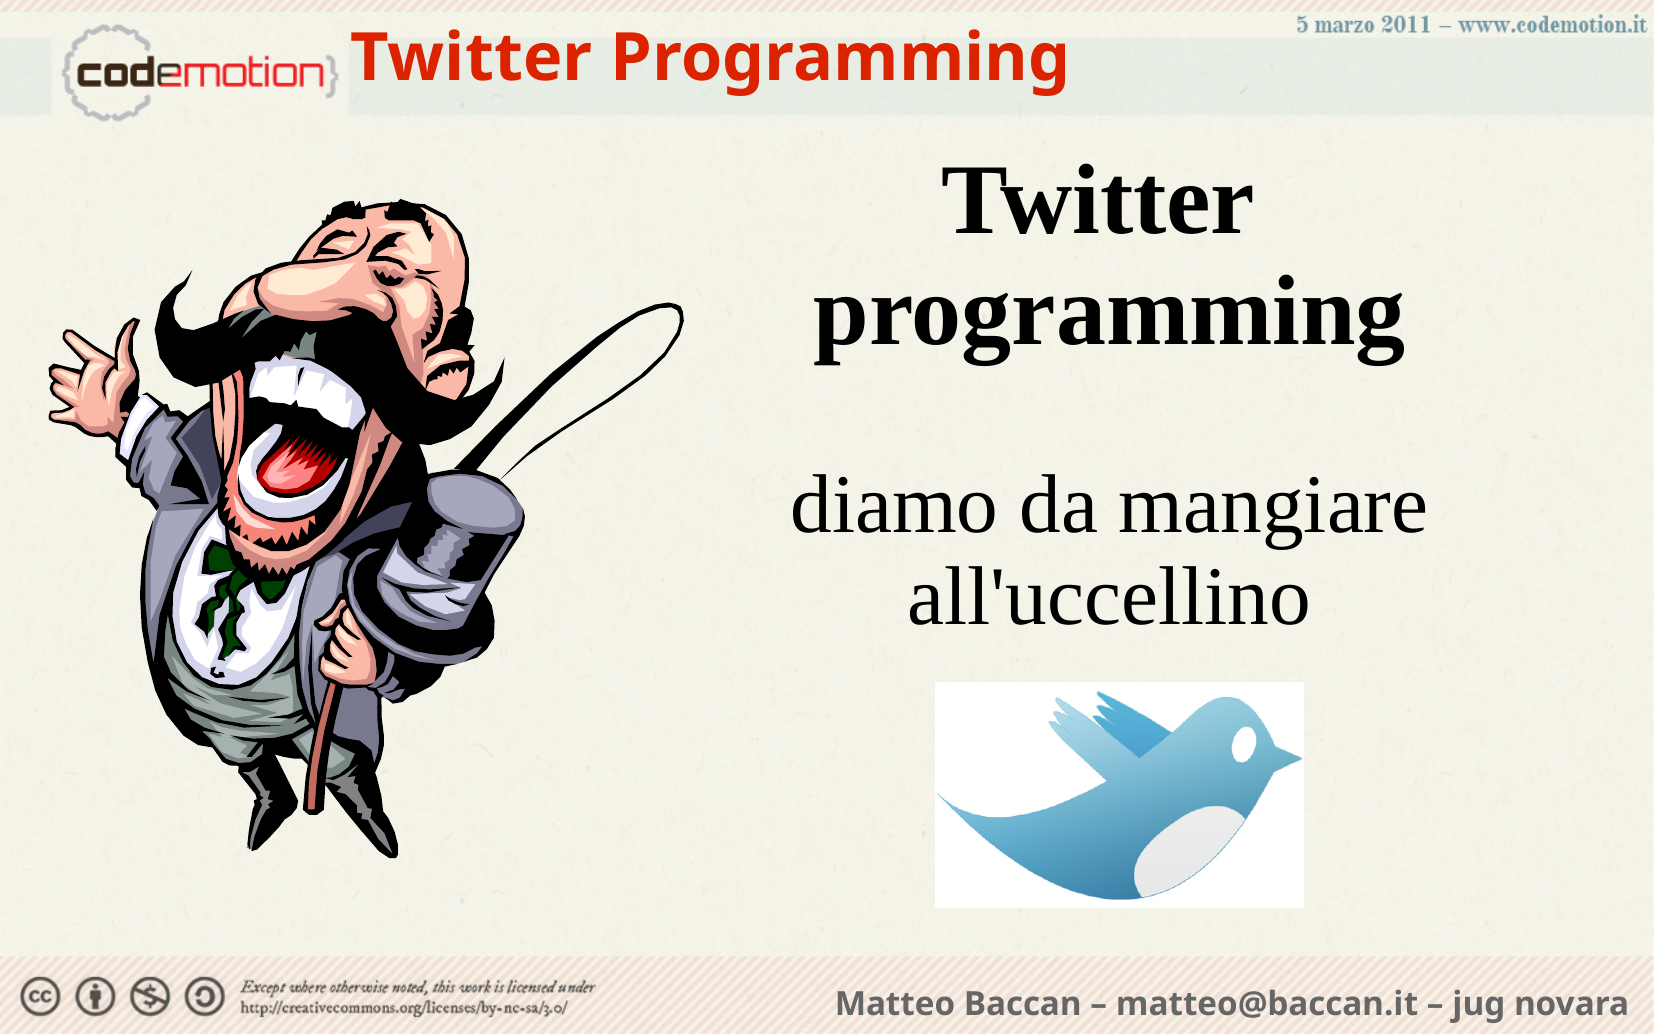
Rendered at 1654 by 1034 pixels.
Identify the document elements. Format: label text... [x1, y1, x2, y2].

text_box Twitter programming diamo da mangiare all'uccellino [588, 137, 1632, 651]
picture [0, 0, 1654, 1034]
title Twitter Programming [350, 0, 1609, 142]
